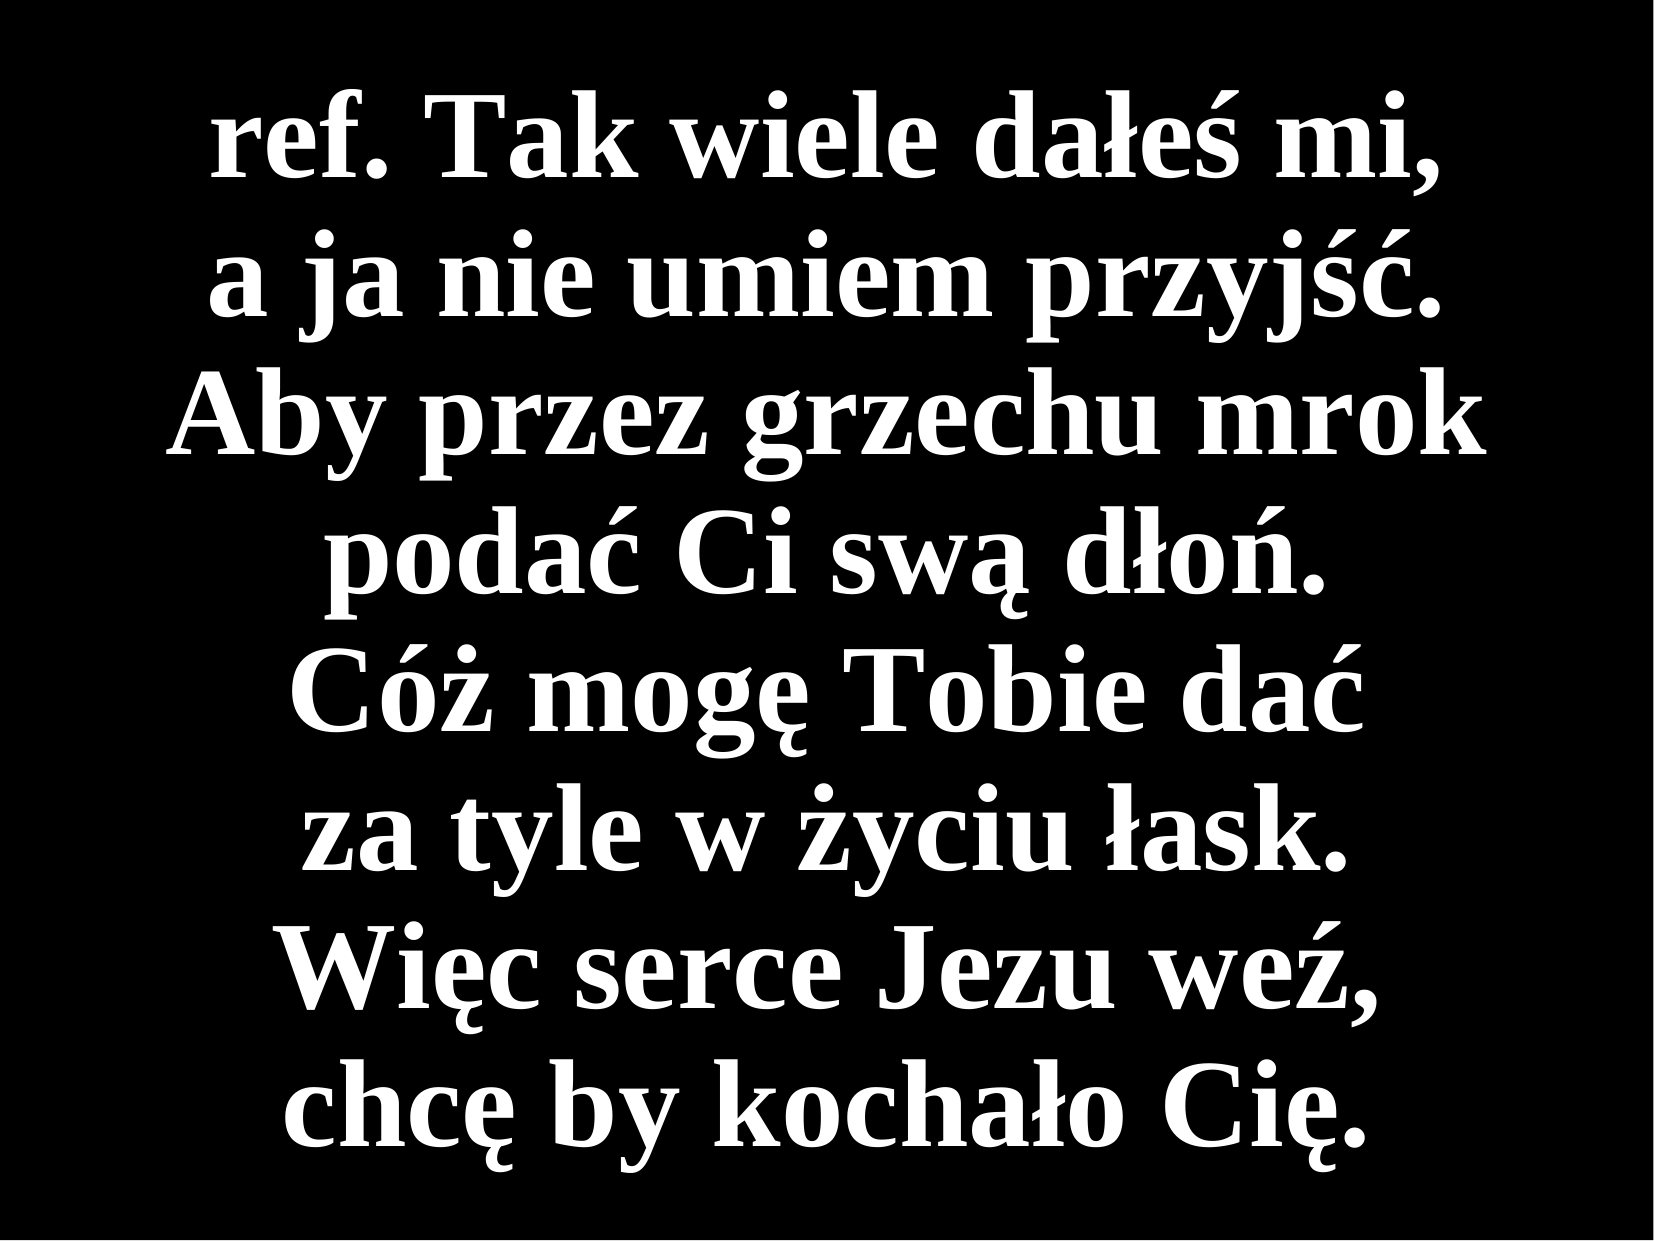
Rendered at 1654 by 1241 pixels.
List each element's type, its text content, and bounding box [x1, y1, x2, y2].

title ref. Tak wiele dałeś mi, a ja nie umiem przyjść. Aby przez grzechu mrok podać Ci swą dłoń. Cóż mogę Tobie dać za tyle w życiu łask. Więc serce Jezu weź, chcę by kochało Cię. [0, 0, 1654, 1241]
